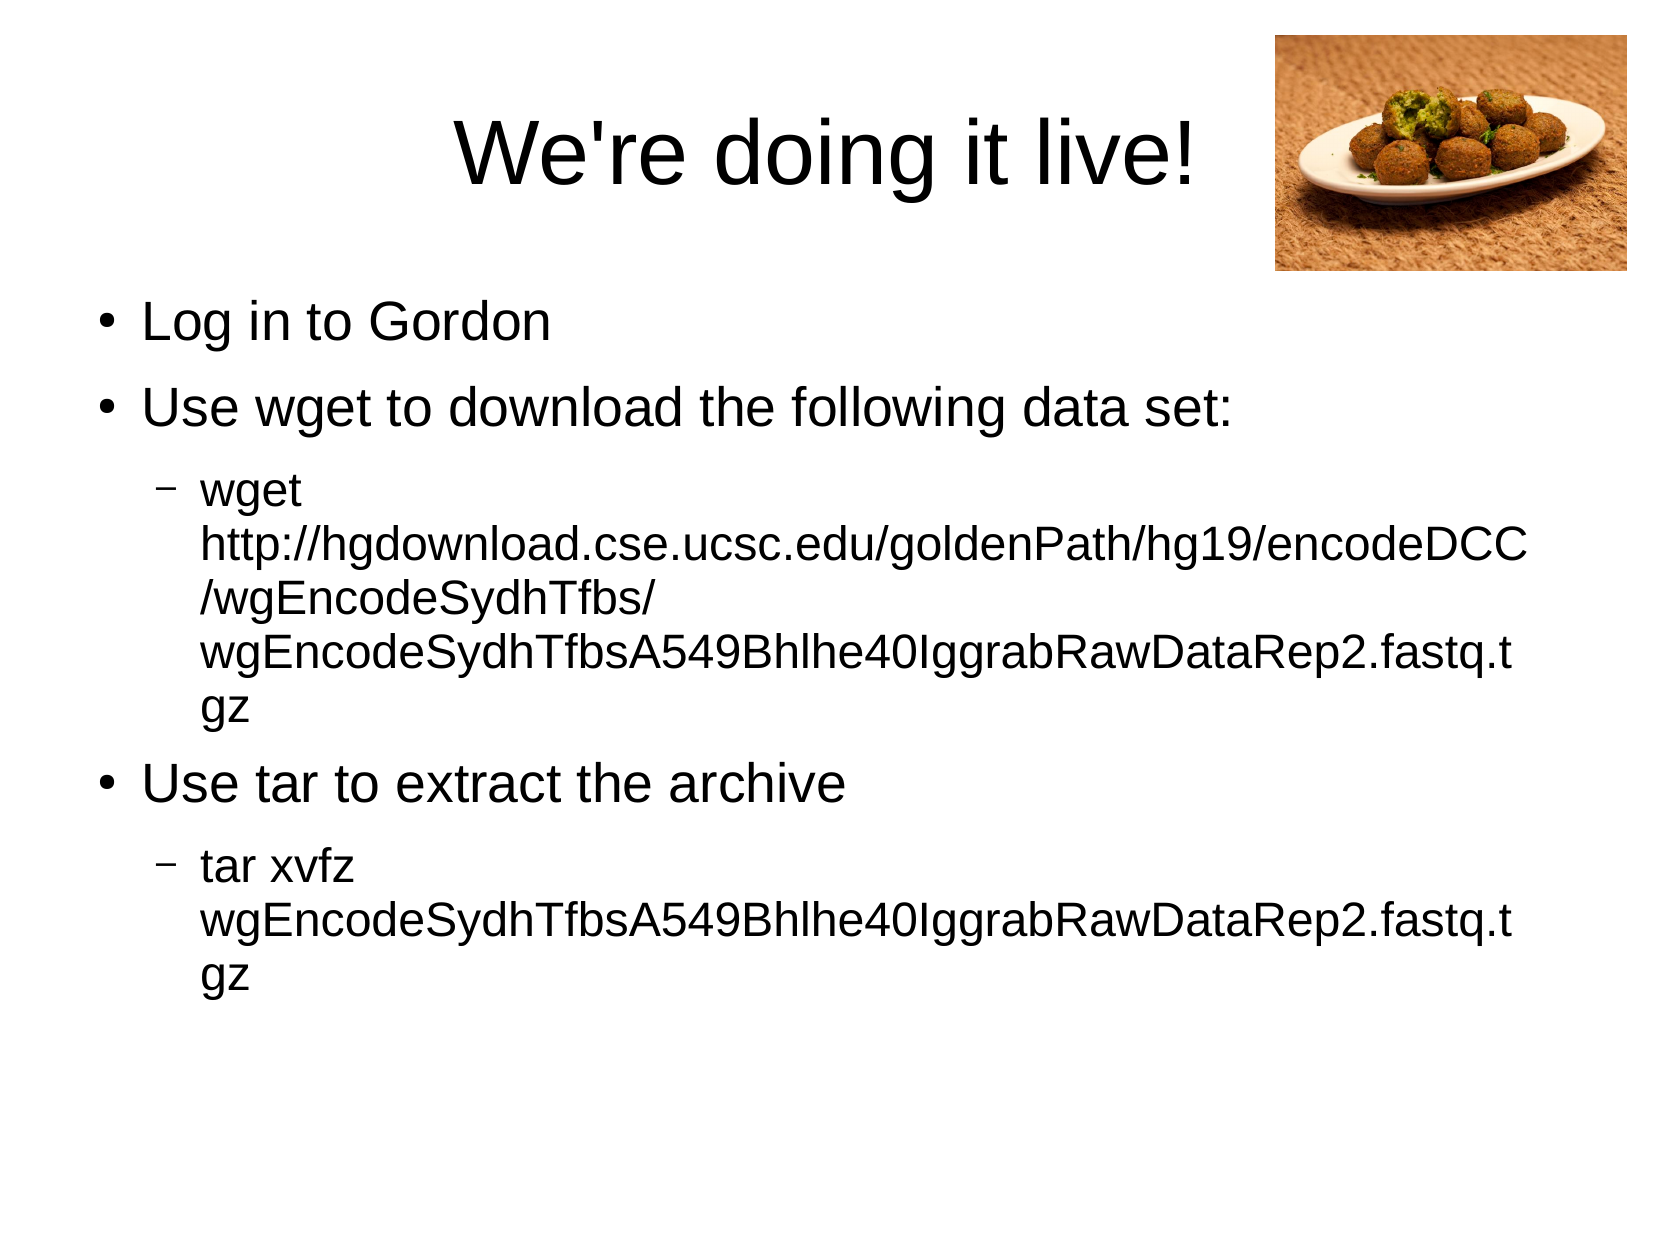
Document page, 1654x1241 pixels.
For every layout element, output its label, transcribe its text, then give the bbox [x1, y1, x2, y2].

list Log in to Gordon Use wget to download the following data set: wget http://hgdownload.cse.ucsc.edu/goldenPath/hg19/encodeDCC/wgEncodeSydhTfbs/wgEncodeSydhTfbsA549Bhlhe40IggrabRawDataRep2.fastq.tgz Use tar to extract the archive tar xvfz wgEncodeSydhTfbsA549Bhlhe40IggrabRawDataRep2.fastq.tgz [82, 290, 1538, 1010]
title We're doing it live! [82, 49, 1275, 257]
picture [1275, 35, 1627, 271]
